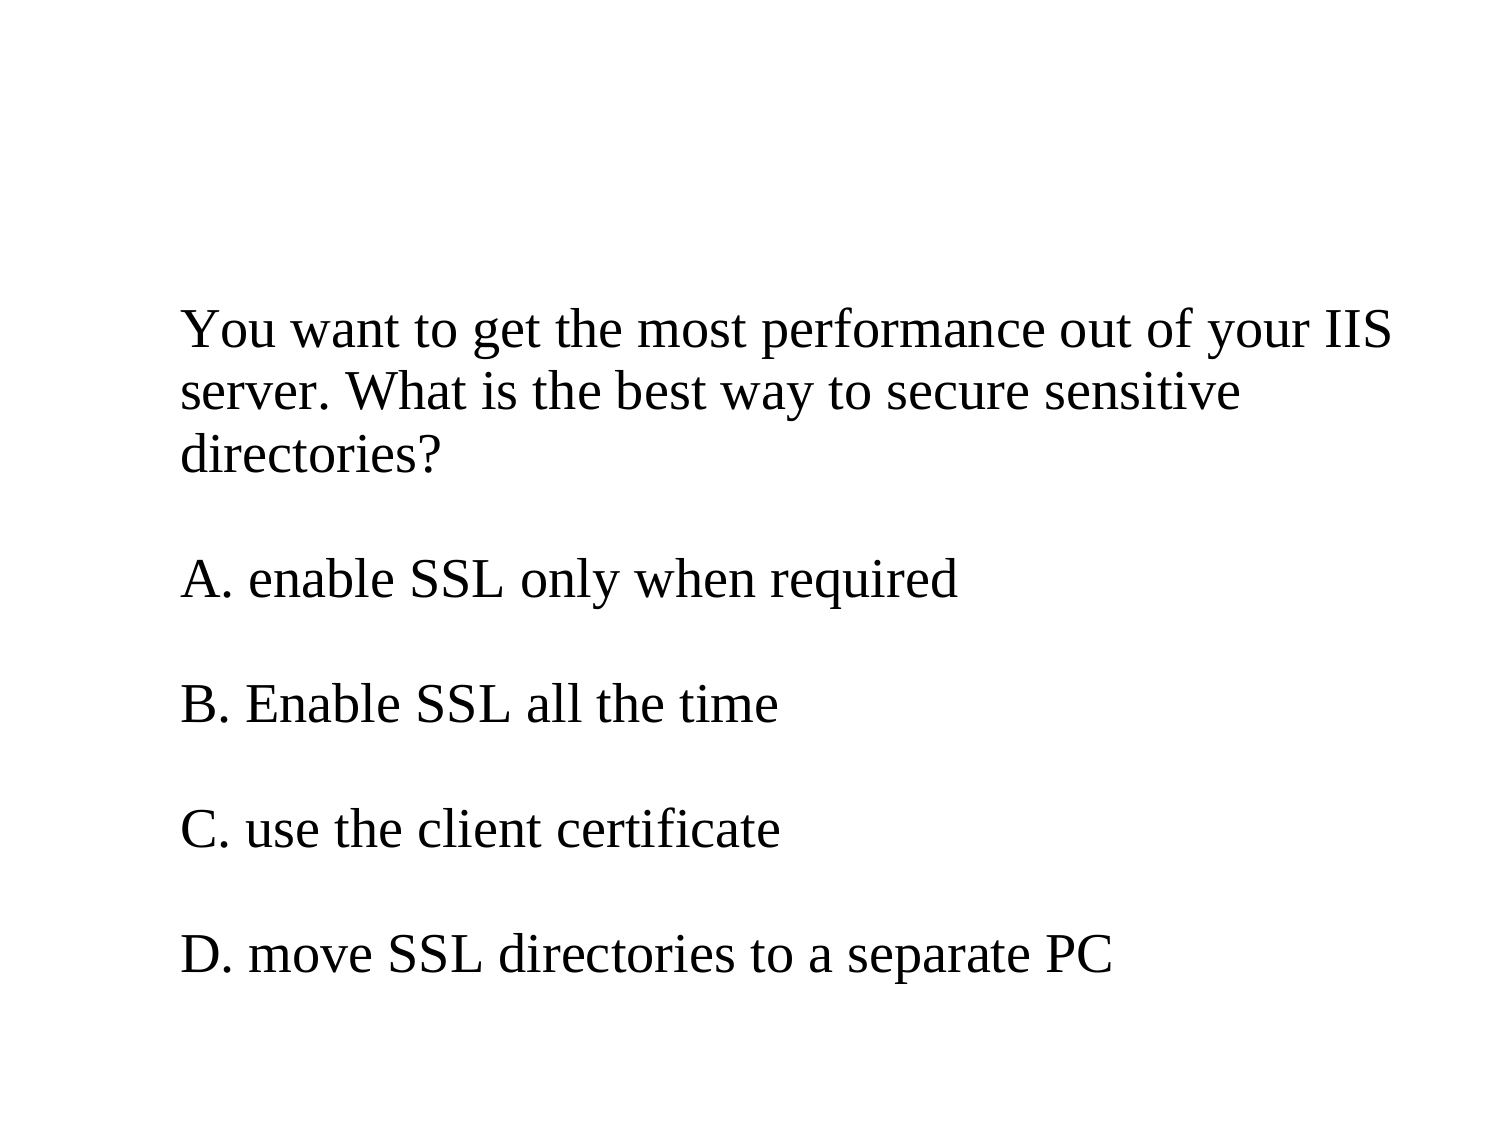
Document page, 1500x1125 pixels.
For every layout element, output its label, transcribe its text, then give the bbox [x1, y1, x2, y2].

text_box You want to get the most performance out of your IIS server. What is the best way to secure sensitive directories? A. enable SSL only when required B. Enable SSL all the time C. use the client certificate D. move SSL directories to a separate PC [165, 289, 1500, 1055]
